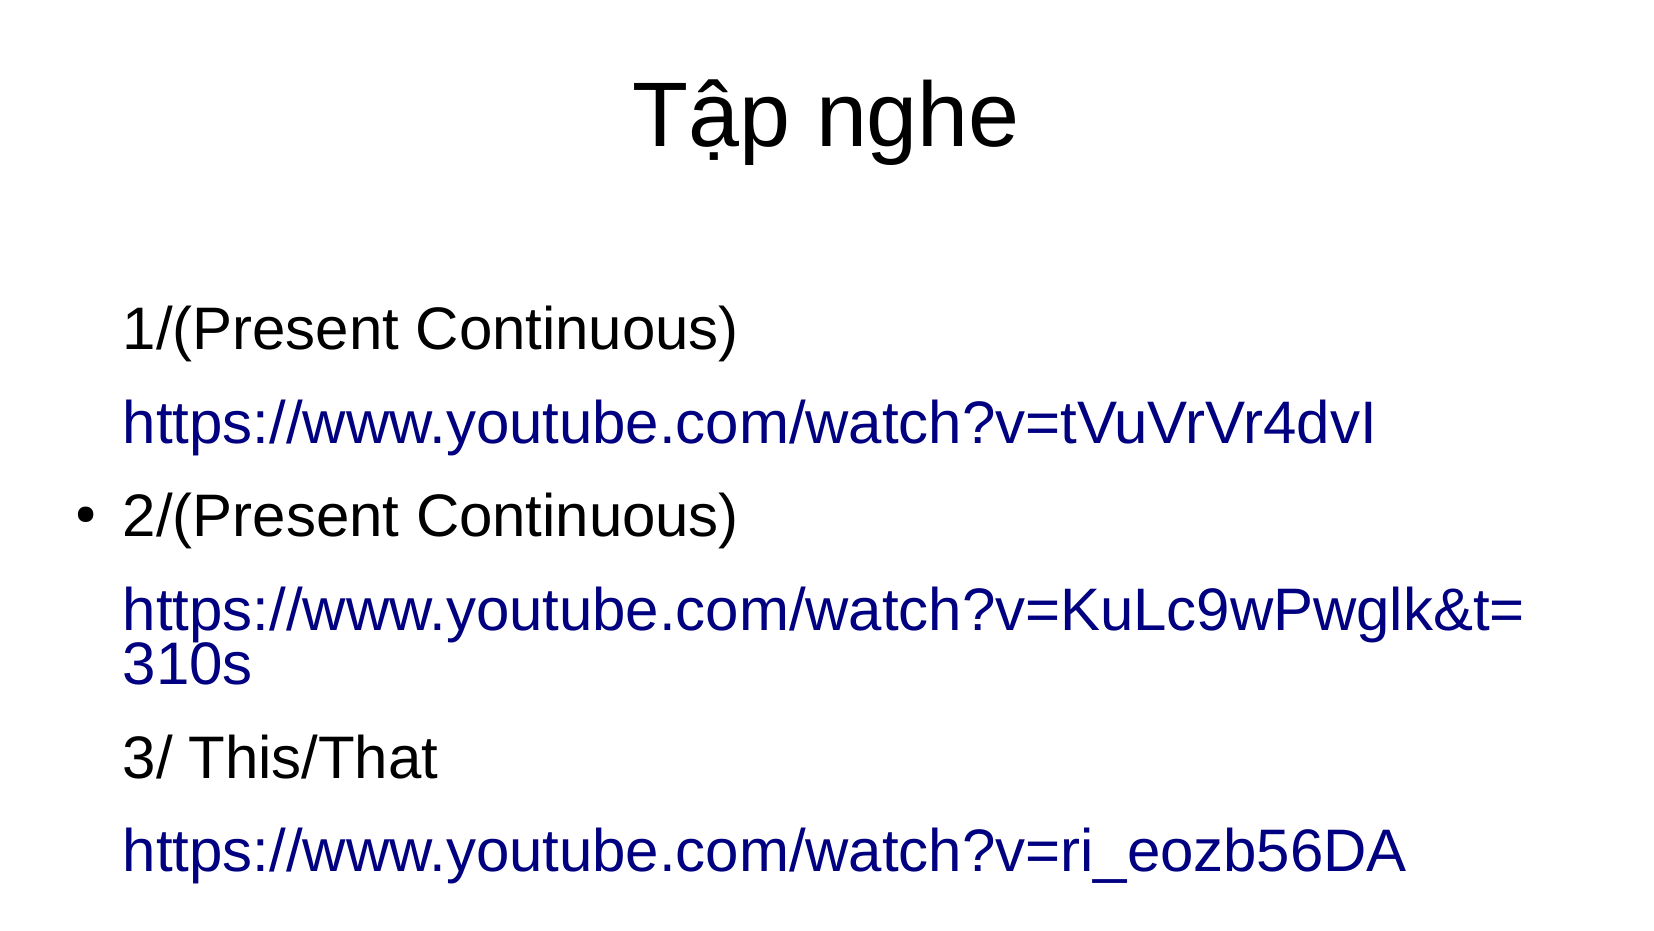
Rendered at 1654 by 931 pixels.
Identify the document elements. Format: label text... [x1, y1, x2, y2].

list 1/(Present Continuous) https://www.youtube.com/watch?v=tVuVrVr4dvI 2/(Present Continuous) https://www.youtube.com/watch?v=KuLc9wPwglk&t=310s 3/ This/That https://www.youtube.com/watch?v=ri_eozb56DA [59, 295, 1548, 835]
title Tập nghe [82, 37, 1571, 193]
